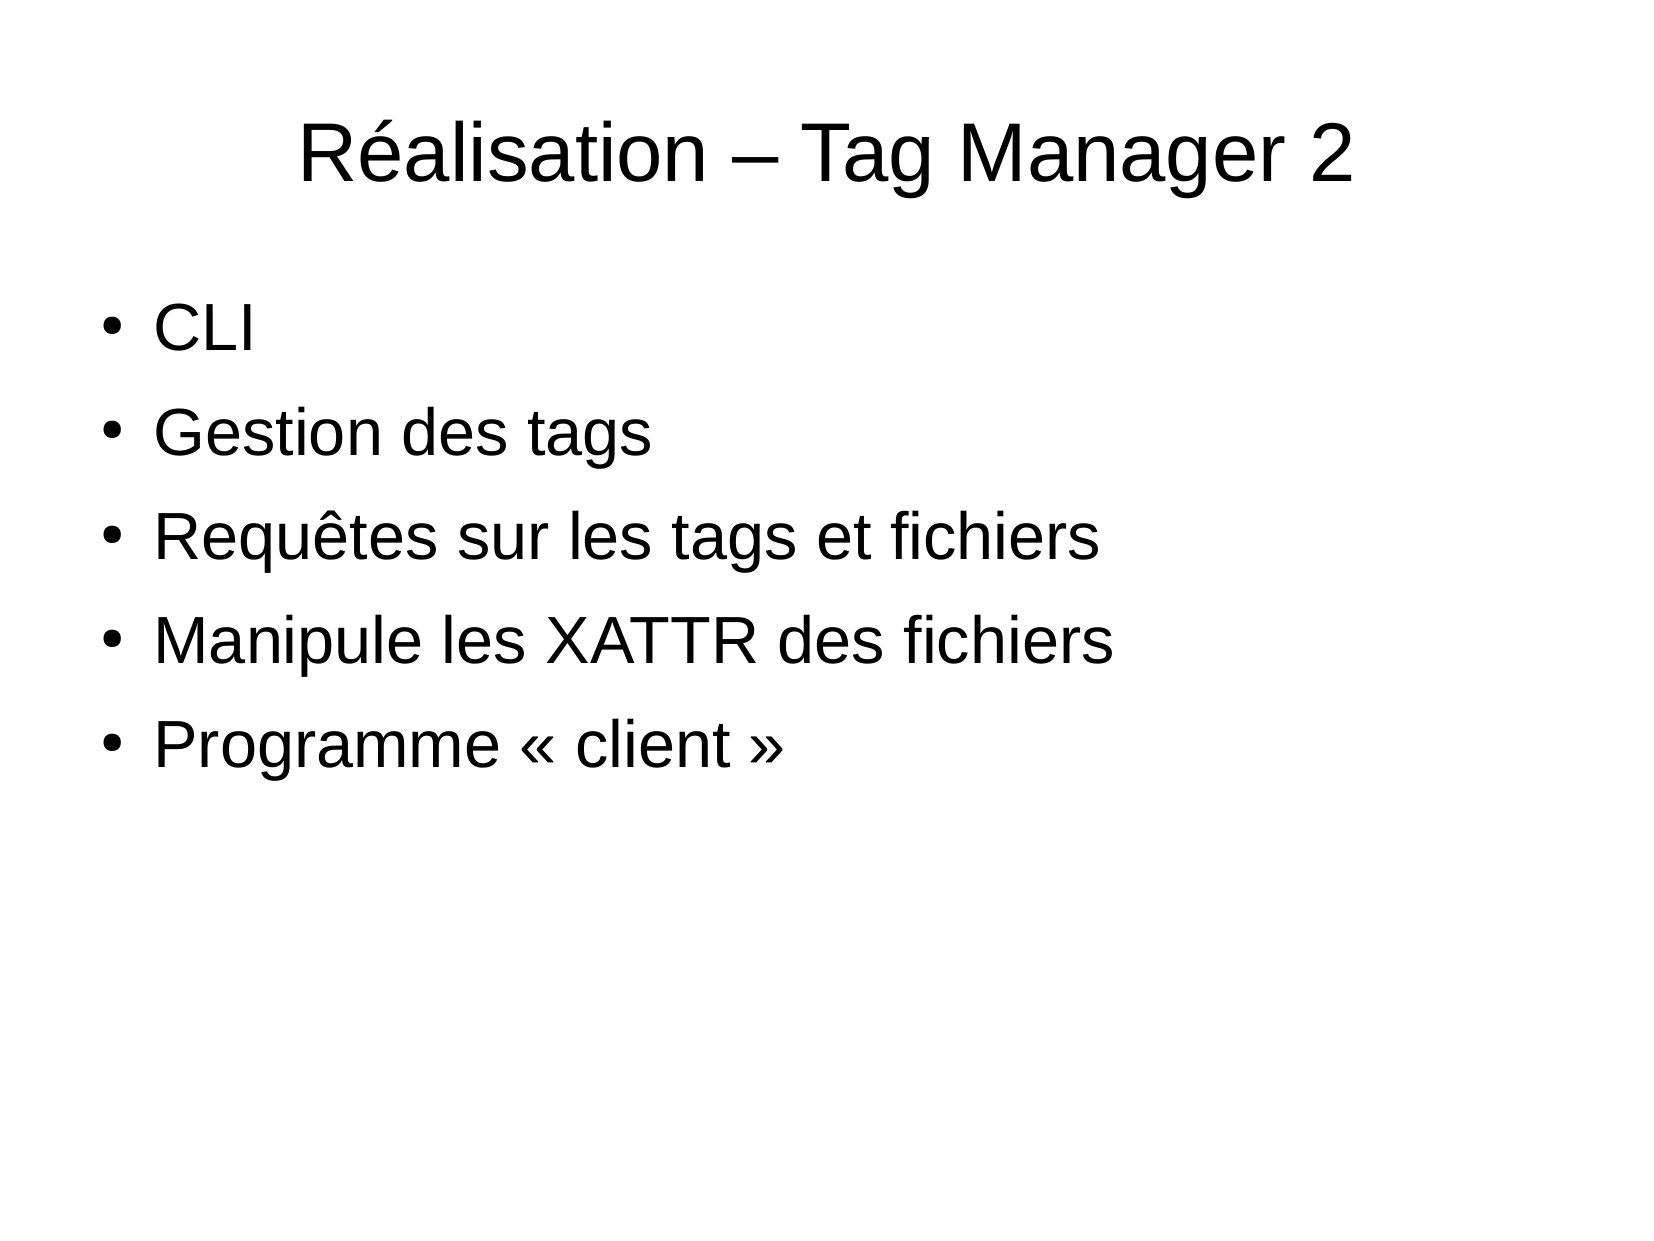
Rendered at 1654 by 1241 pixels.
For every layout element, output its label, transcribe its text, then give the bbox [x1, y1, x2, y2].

title Réalisation – Tag Manager 2 [82, 49, 1571, 257]
list CLI Gestion des tags Requêtes sur les tags et fichiers Manipule les XATTR des fichiers Programme « client » [82, 290, 1571, 1010]
